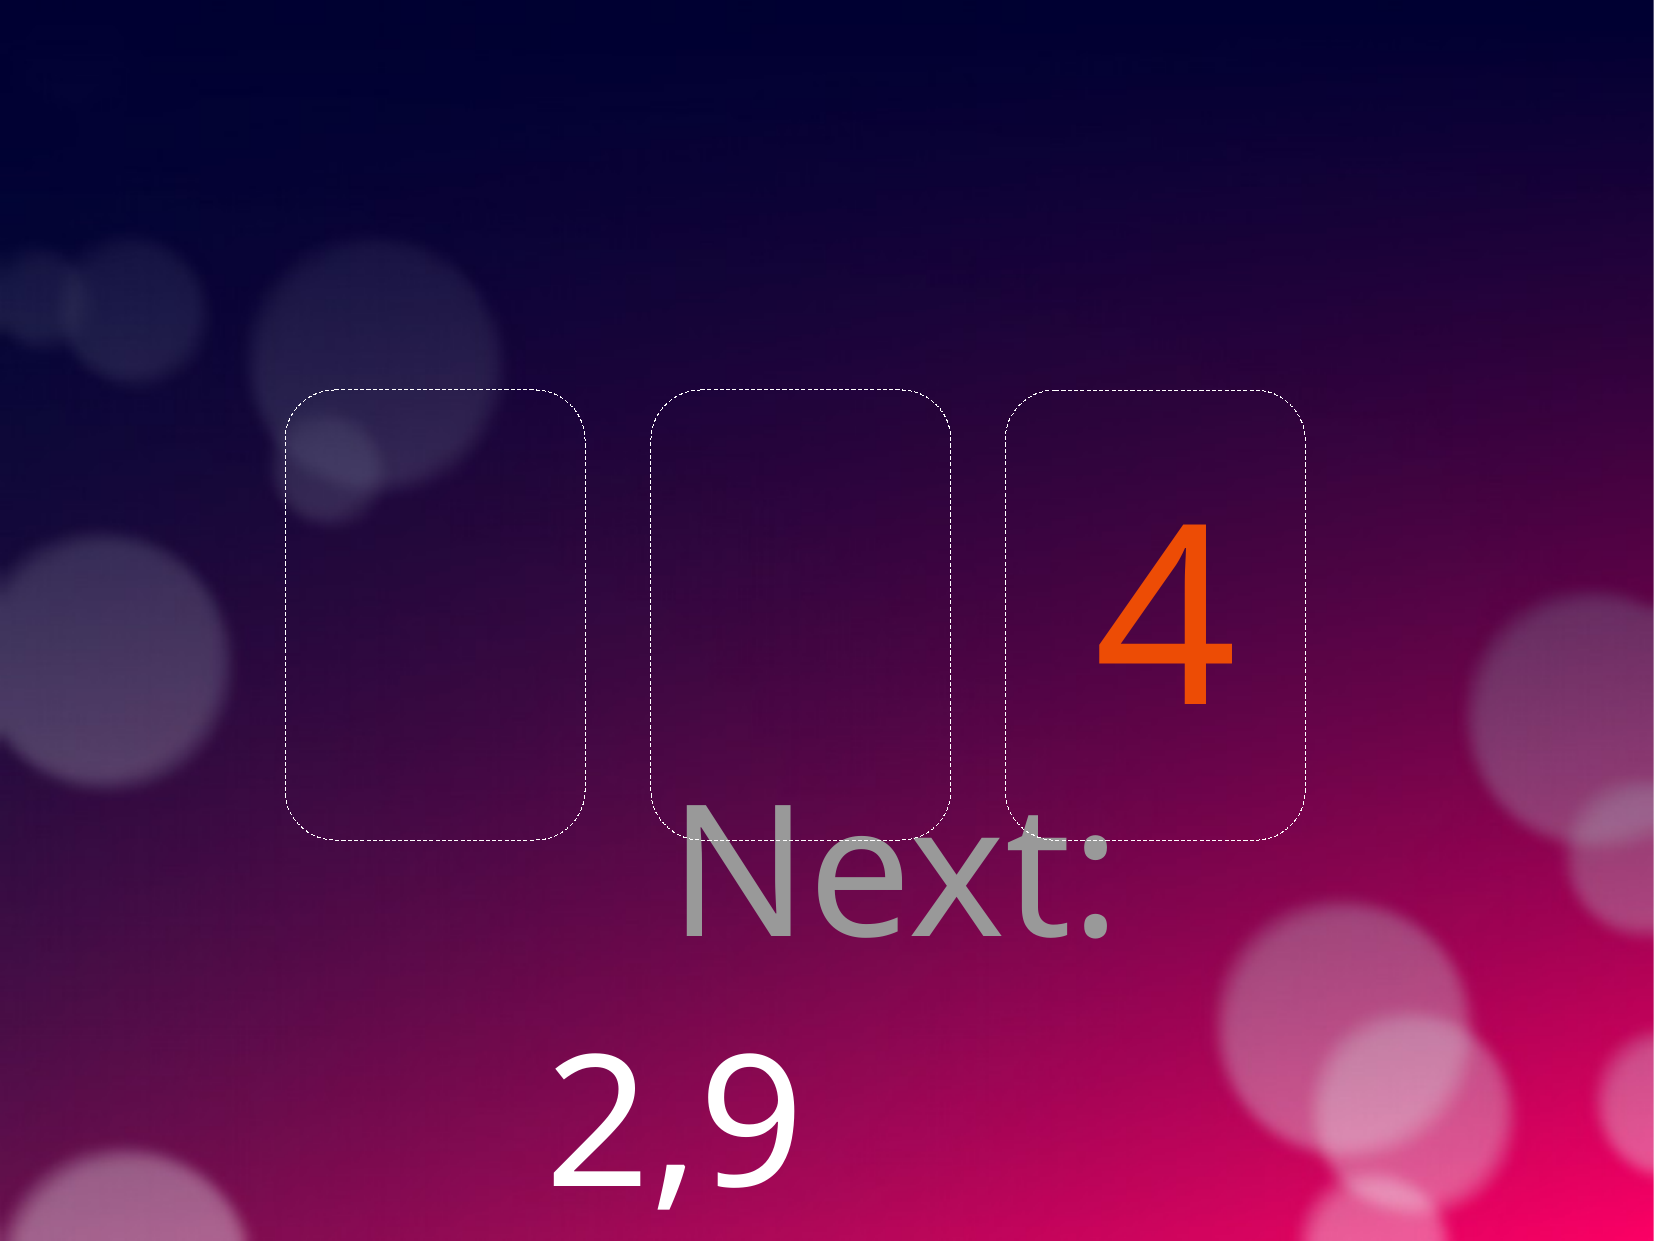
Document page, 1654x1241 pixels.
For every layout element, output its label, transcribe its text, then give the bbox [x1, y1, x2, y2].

title Next: 2,9 [510, 839, 1366, 1141]
title 4 [876, 360, 1252, 856]
picture [0, 0, 1654, 1241]
